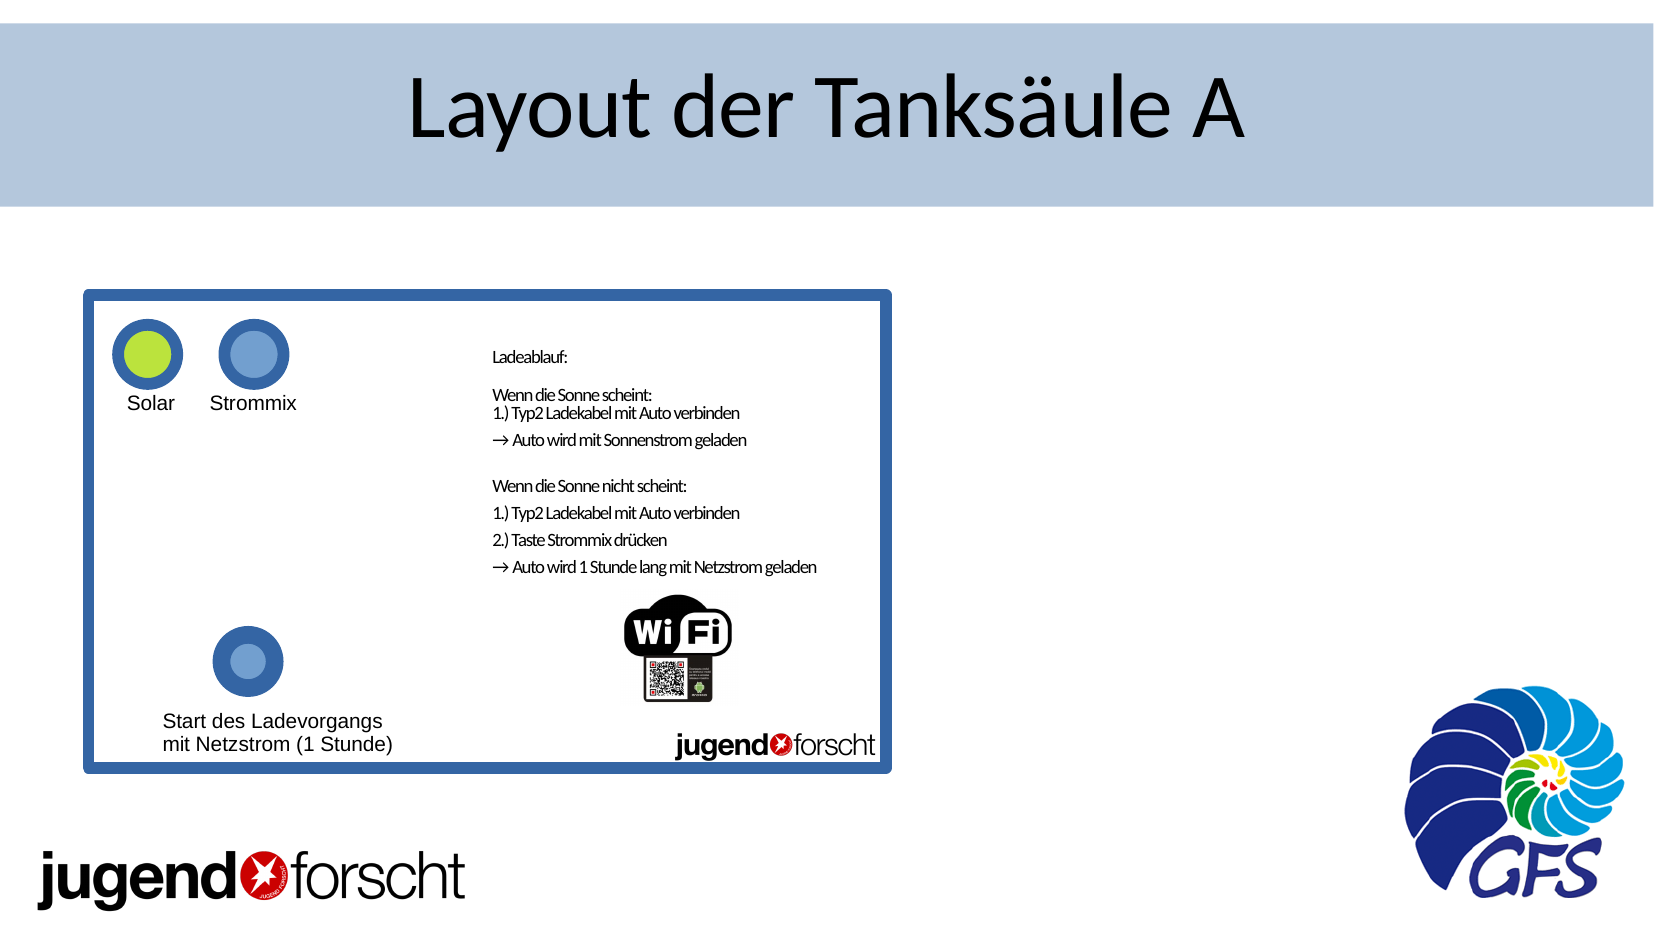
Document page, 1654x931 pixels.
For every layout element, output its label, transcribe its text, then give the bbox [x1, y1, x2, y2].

picture [1387, 679, 1643, 916]
picture [29, 846, 473, 916]
title Layout der Tanksäule A [0, 23, 1654, 207]
text_box [224, 324, 284, 383]
picture [620, 589, 739, 706]
text_box Strommix [194, 383, 325, 443]
text_box [218, 631, 278, 692]
picture [671, 731, 879, 764]
list Ladeablauf: Wenn die Sonne scheint: 1.) Typ2 Ladekabel mit Auto verbinden → Auto wird mit Sonnenstrom geladen Wenn die Sonne nicht scheint: 1.) Typ2 Ladekabel mit Auto verbinden 2.) Taste Strommix drücken → Auto wird 1 Stunde lang mit Netzstrom geladen [472, 330, 827, 591]
text_box Start des Ladevorgangs mit Netzstrom (1 Stunde) [147, 701, 414, 768]
text_box [118, 324, 178, 383]
text_box Solar [112, 383, 194, 422]
